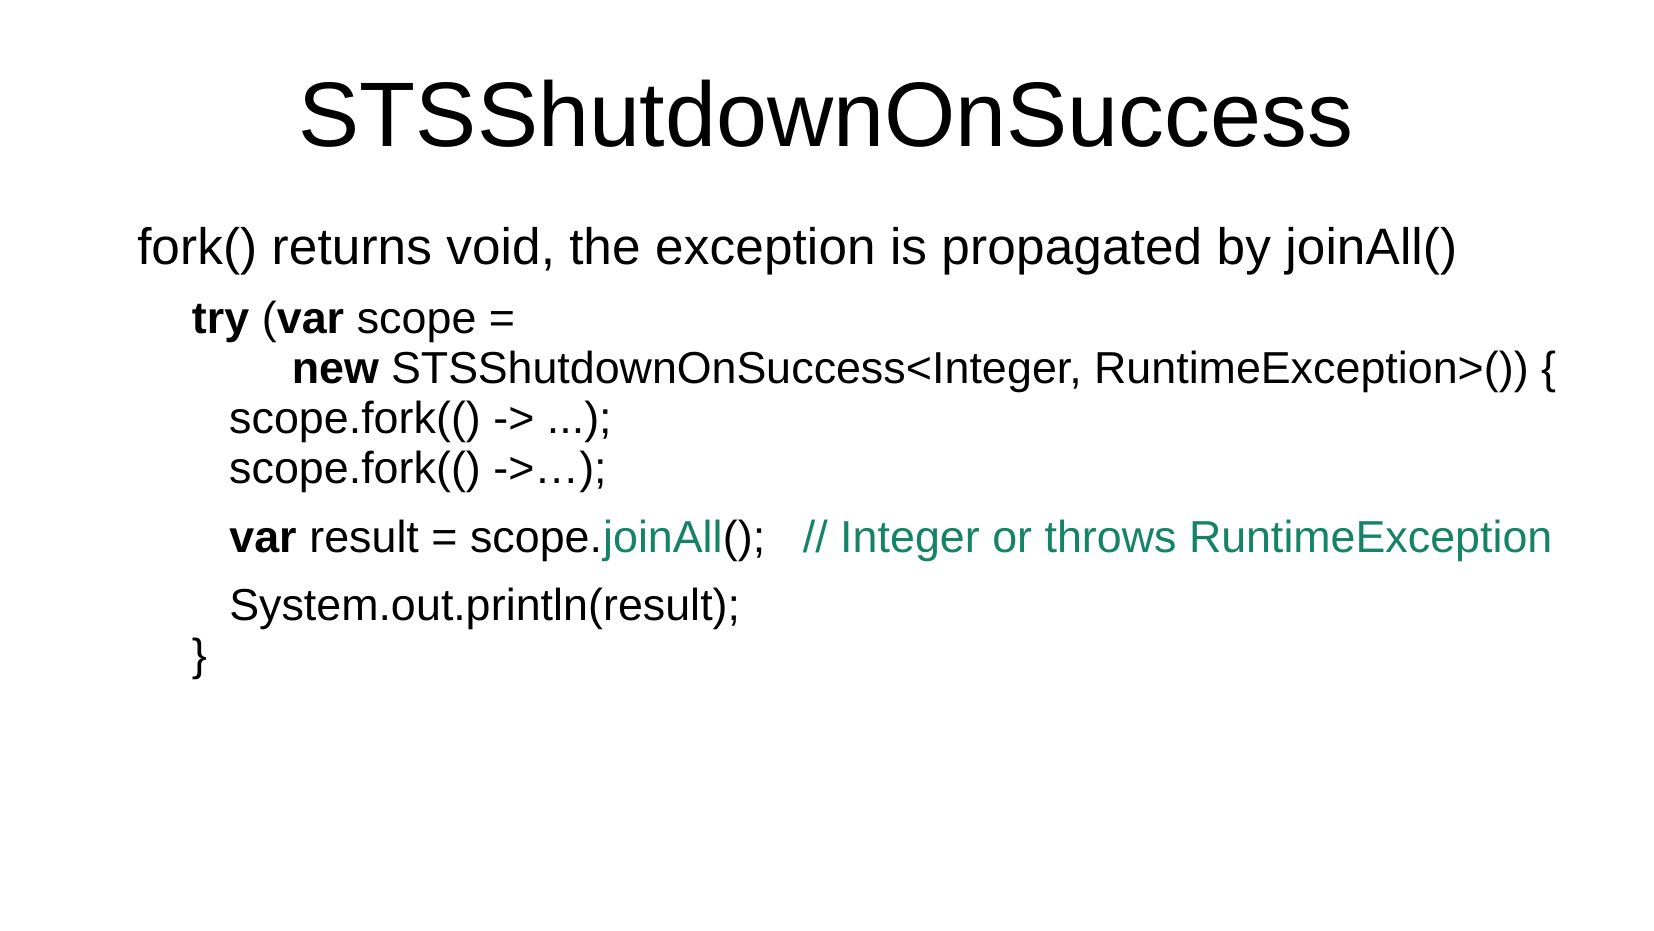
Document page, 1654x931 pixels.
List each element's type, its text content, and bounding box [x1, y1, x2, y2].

list fork() returns void, the exception is propagated by joinAll() try (var scope = new STSShutdownOnSuccess<Integer, RuntimeException>()) { scope.fork(() -> ...); scope.fork(() ->…); var result = scope.joinAll(); // Integer or throws RuntimeException System.out.println(result); } [82, 217, 1571, 758]
title STSShutdownOnSuccess [82, 37, 1571, 193]
